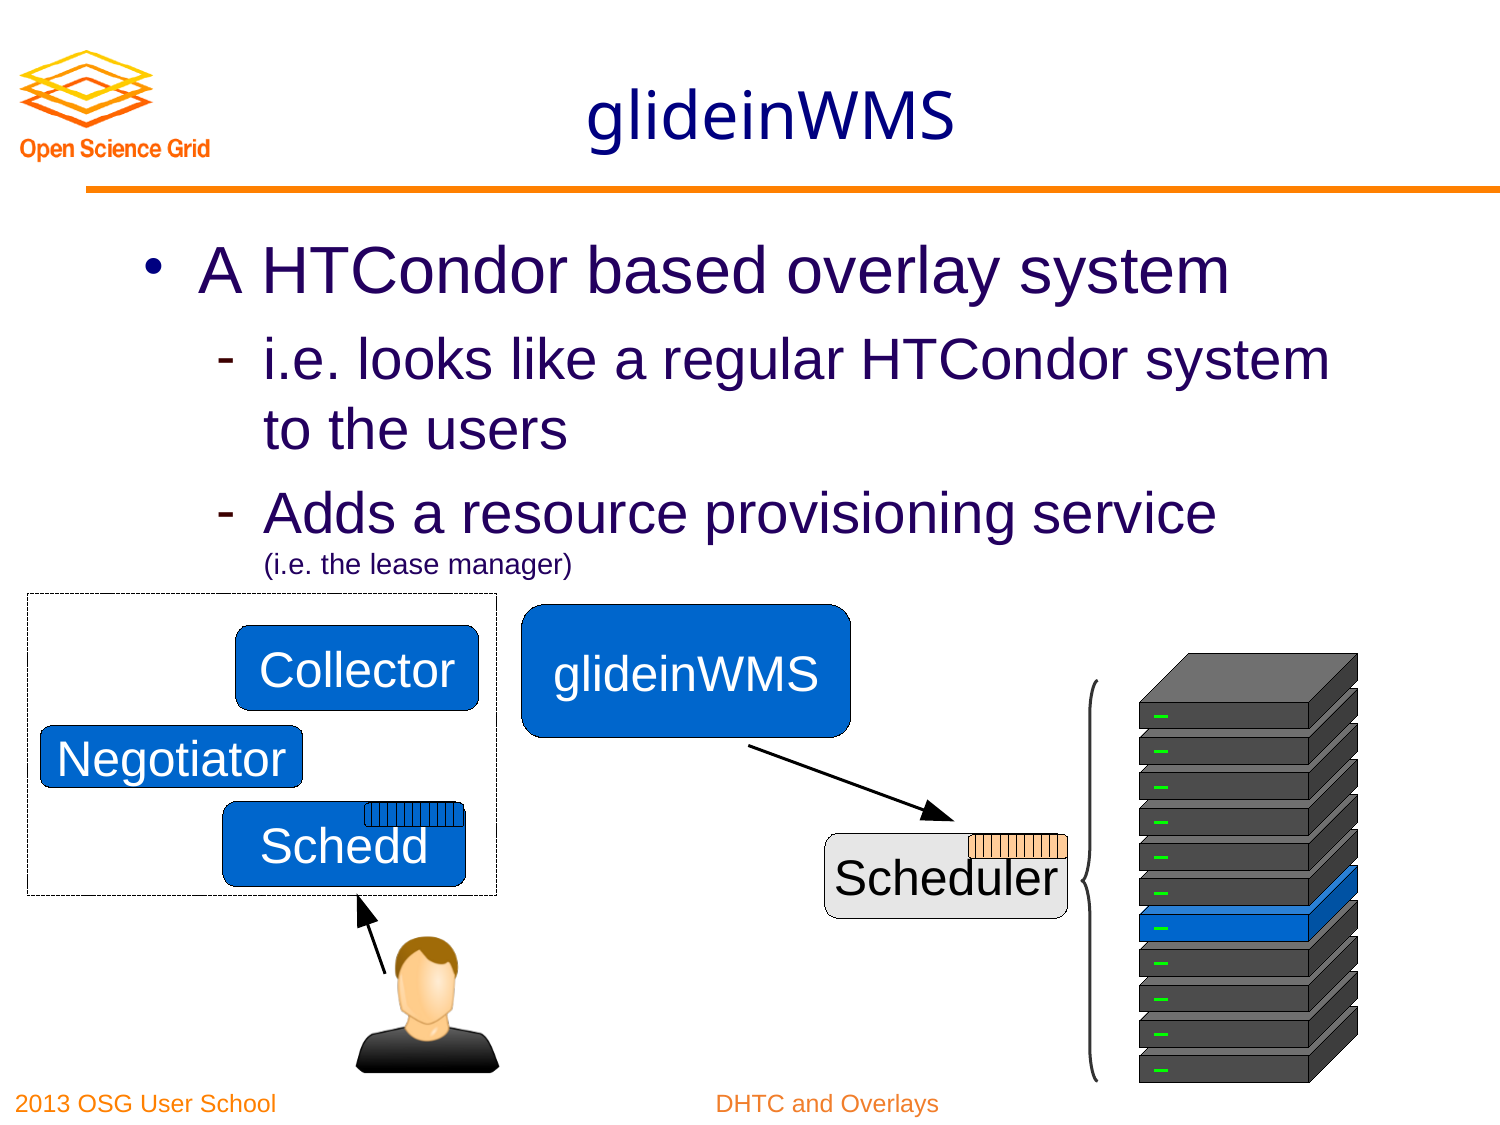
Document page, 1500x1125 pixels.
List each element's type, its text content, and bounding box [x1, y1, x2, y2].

list A HTCondor based overlay system i.e. looks like a regular HTCondor system to the users Adds a resource provisioning service (i.e. the lease manager) [127, 218, 1403, 962]
text_box [1139, 936, 1358, 1012]
text_box Collector [235, 625, 479, 711]
text_box Schedd [380, 839, 393, 860]
text_box glideinWMS [521, 604, 851, 738]
text_box [1139, 900, 1358, 977]
text_box [1139, 829, 1358, 906]
text_box [364, 802, 464, 827]
text_box [1139, 865, 1358, 942]
text_box [1139, 653, 1358, 729]
text_box [1139, 1006, 1358, 1083]
text_box [1139, 723, 1358, 800]
text_box [1139, 759, 1358, 836]
text_box [1139, 794, 1358, 871]
picture [0, 27, 201, 179]
text_box Negotiator [40, 725, 303, 788]
text_box Scheduler [954, 871, 967, 892]
text_box Scheduler [824, 833, 1068, 919]
picture [352, 926, 503, 1077]
text_box Schedd [408, 839, 421, 860]
title glideinWMS [201, 18, 1342, 207]
text_box [1139, 688, 1358, 765]
text_box Schedd [222, 801, 466, 887]
text_box [968, 834, 1068, 859]
text_box [1139, 971, 1358, 1048]
